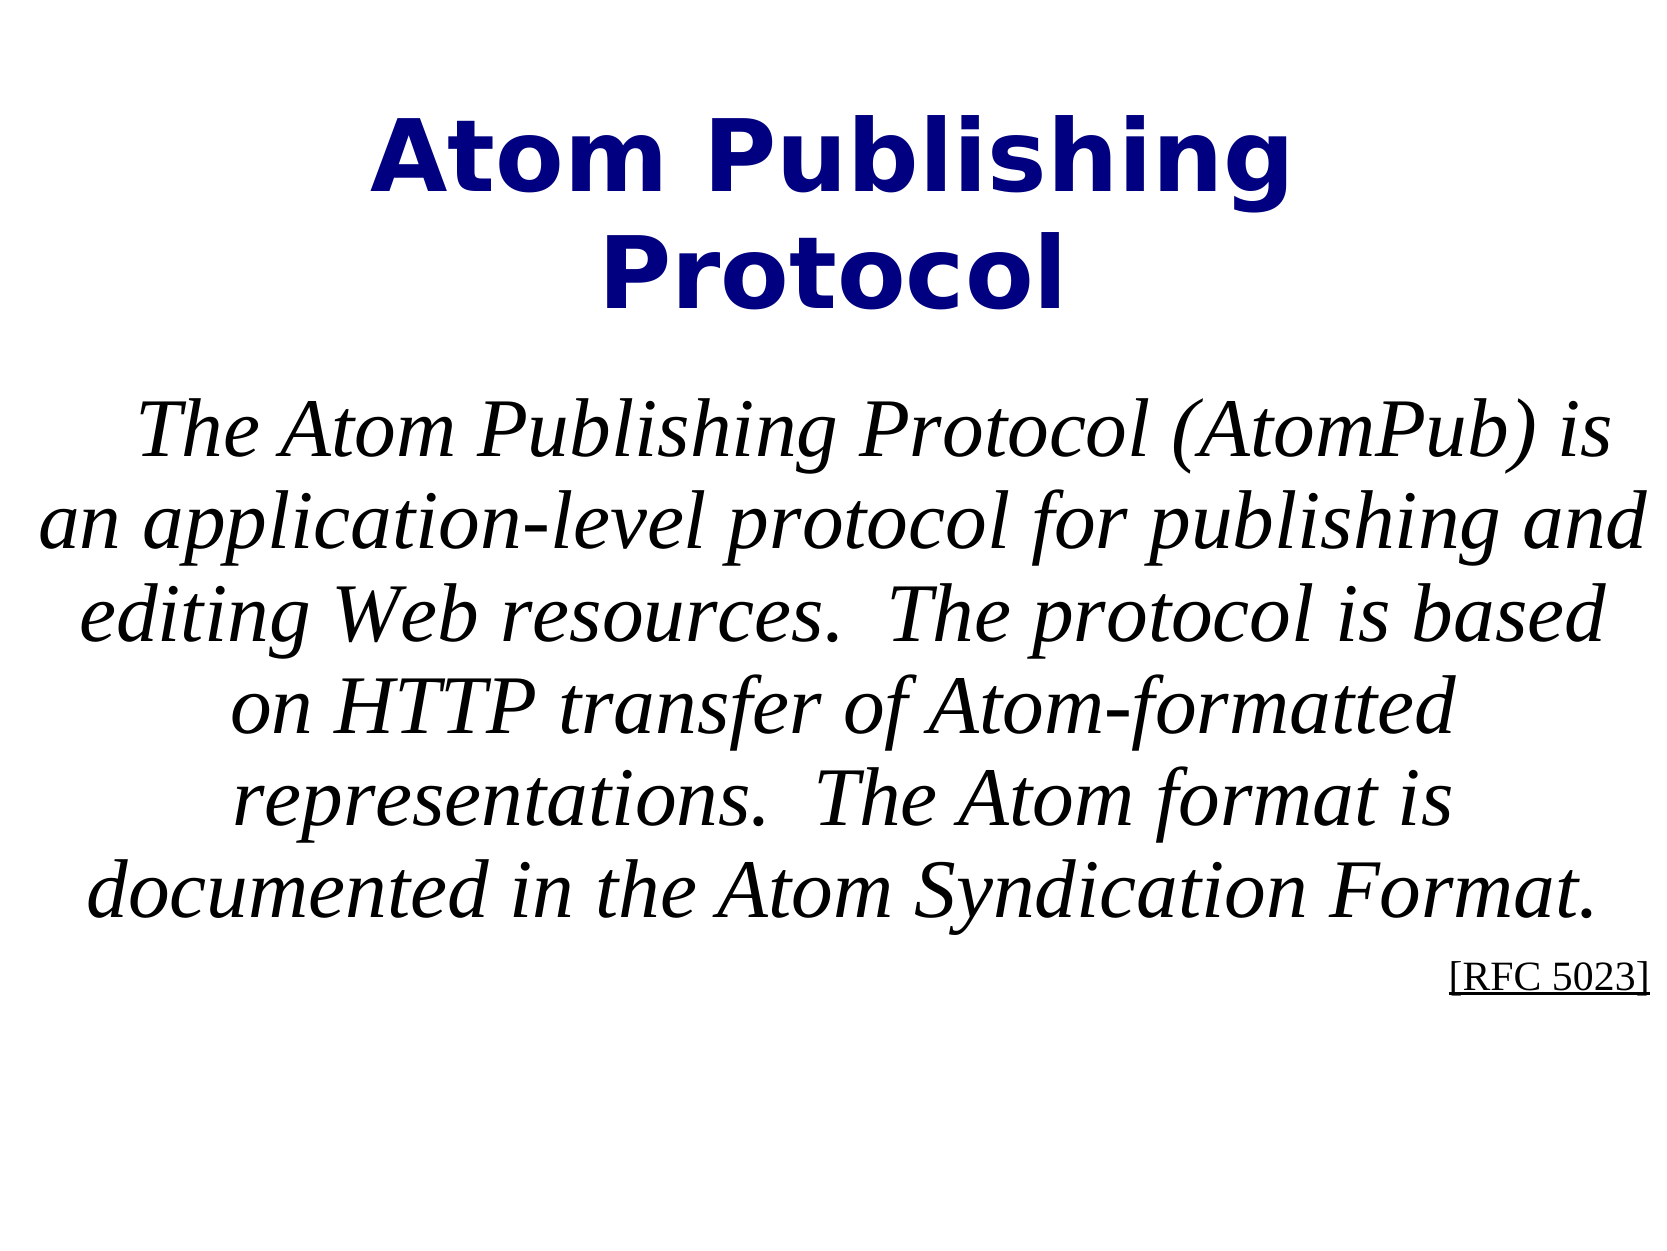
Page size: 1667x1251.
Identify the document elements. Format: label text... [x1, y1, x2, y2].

title Atom Publishing Protocol [124, 98, 1542, 332]
subtitle The Atom Publishing Protocol (AtomPub) is an application-level protocol for publishing and editing Web resources. The protocol is based on HTTP transfer of Atom-formatted representations. The Atom format is documented in the Atom Syndication Format. [RFC 5023] [37, 368, 1651, 1104]
